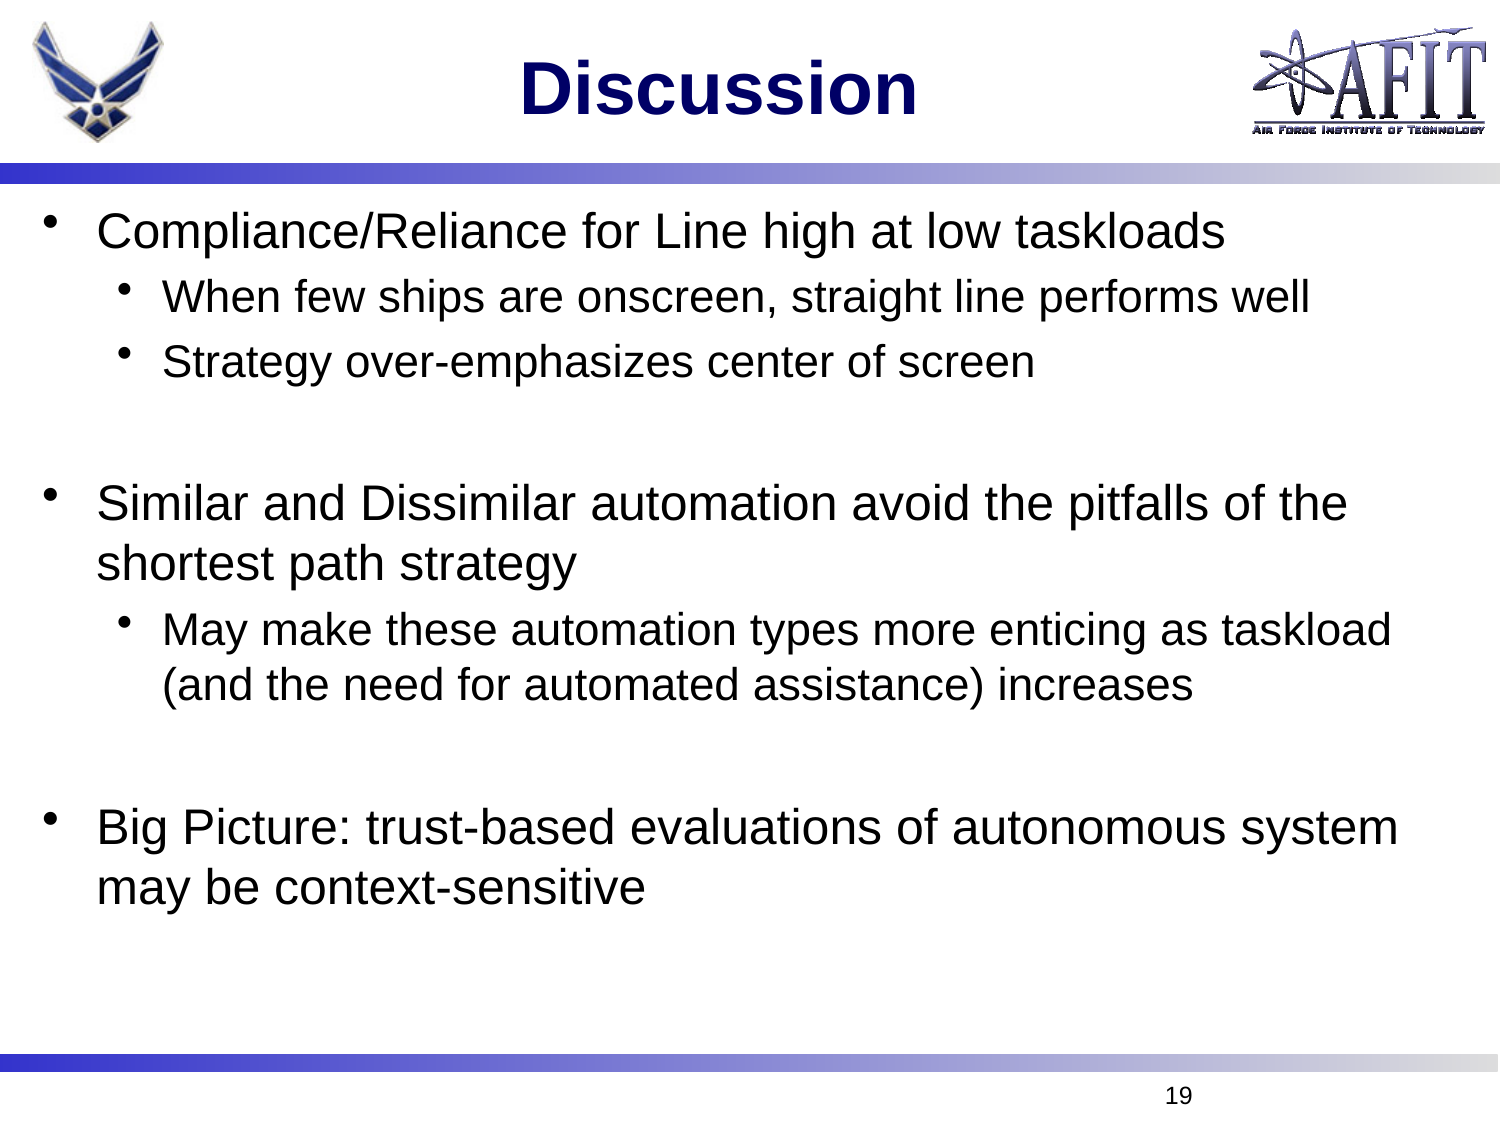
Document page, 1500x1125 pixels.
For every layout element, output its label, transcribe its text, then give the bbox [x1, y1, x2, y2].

picture [1275, 24, 1488, 139]
list Compliance/Reliance for Line high at low taskloads When few ships are onscreen, straight line performs well Strategy over-emphasizes center of screen Similar and Dissimilar automation avoid the pitfalls of the shortest path strategy May make these automation types more enticing as taskload (and the need for automated assistance) increases Big Picture: trust-based evaluations of autonomous system may be context-sensitive [27, 190, 1500, 866]
picture [32, 21, 163, 143]
slide_number <number> [1149, 1065, 1500, 1125]
title Discussion [163, 0, 1275, 169]
